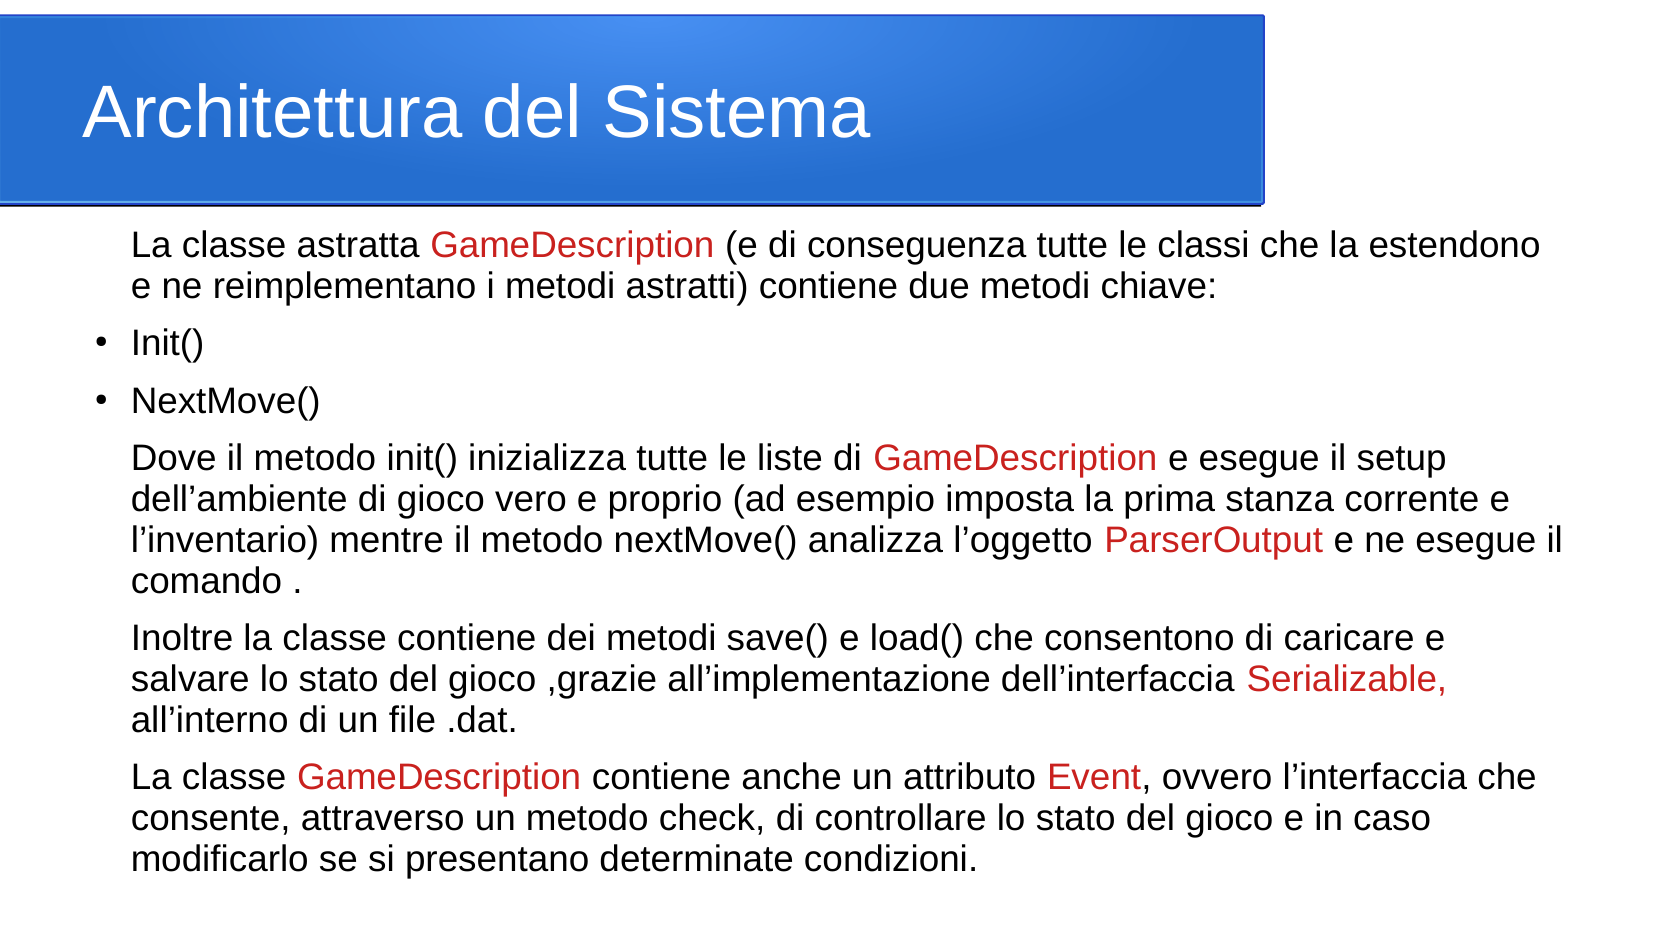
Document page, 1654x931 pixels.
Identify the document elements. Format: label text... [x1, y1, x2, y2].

list La classe astratta GameDescription (e di conseguenza tutte le classi che la estendono e ne reimplementano i metodi astratti) contiene due metodi chiave: Init() NextMove() Dove il metodo init() inizializza tutte le liste di GameDescription e esegue il setup dell’ambiente di gioco vero e proprio (ad esempio imposta la prima stanza corrente e l’inventario) mentre il metodo nextMove() analizza l’oggetto ParserOutput e ne esegue il comando . Inoltre la classe contiene dei metodi save() e load() che consentono di caricare e salvare lo stato del gioco ,grazie all’implementazione dell’interfaccia Serializable, all’interno di un file .dat. La classe GameDescription contiene anche un attributo Event, ovvero l’interfaccia che consente, attraverso un metodo check, di controllare lo stato del gioco e in caso modificarlo se si presentano determinate condizioni. [82, 224, 1571, 886]
title Architettura del Sistema [82, 35, 1235, 189]
